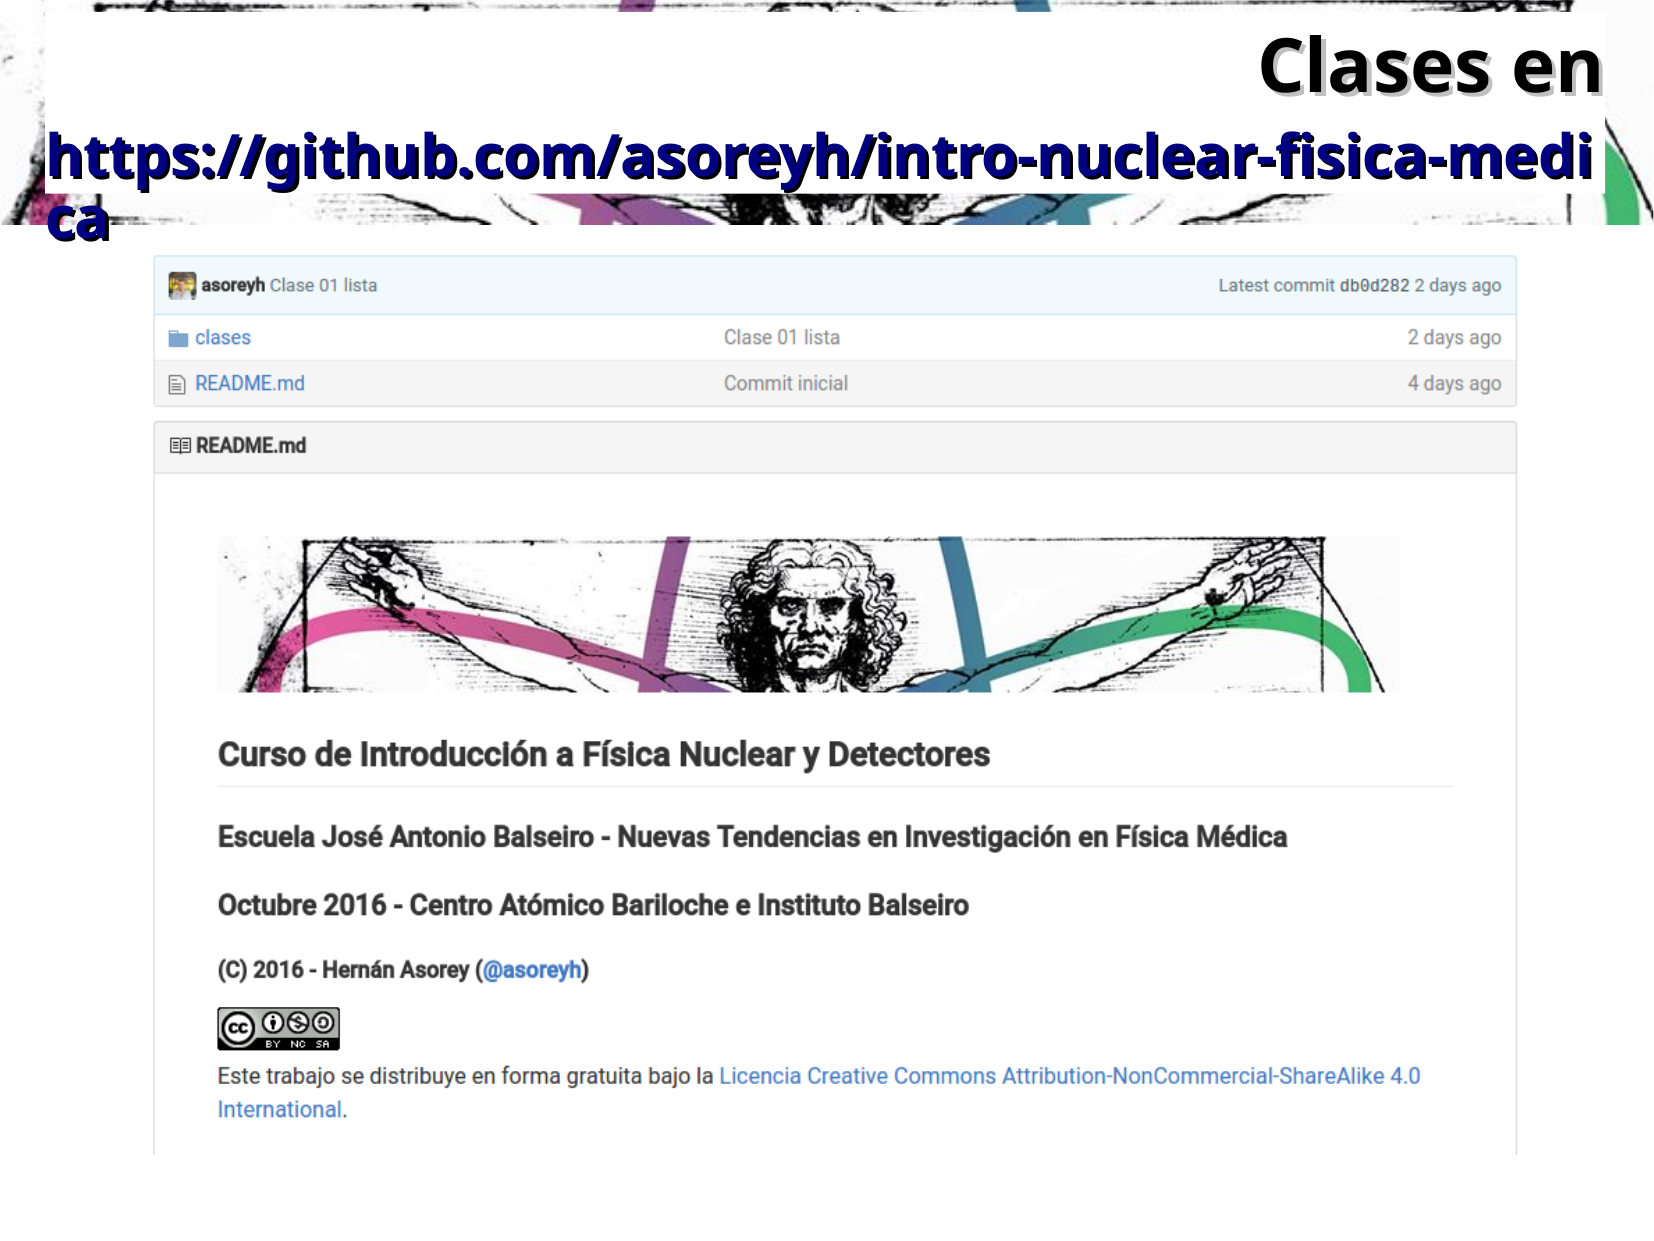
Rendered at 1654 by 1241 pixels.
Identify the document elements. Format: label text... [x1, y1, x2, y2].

picture [123, 254, 1527, 1156]
title Clases en https://github.com/asoreyh/intro-nuclear-fisica-medica [45, 15, 1606, 191]
picture [0, 0, 1654, 225]
